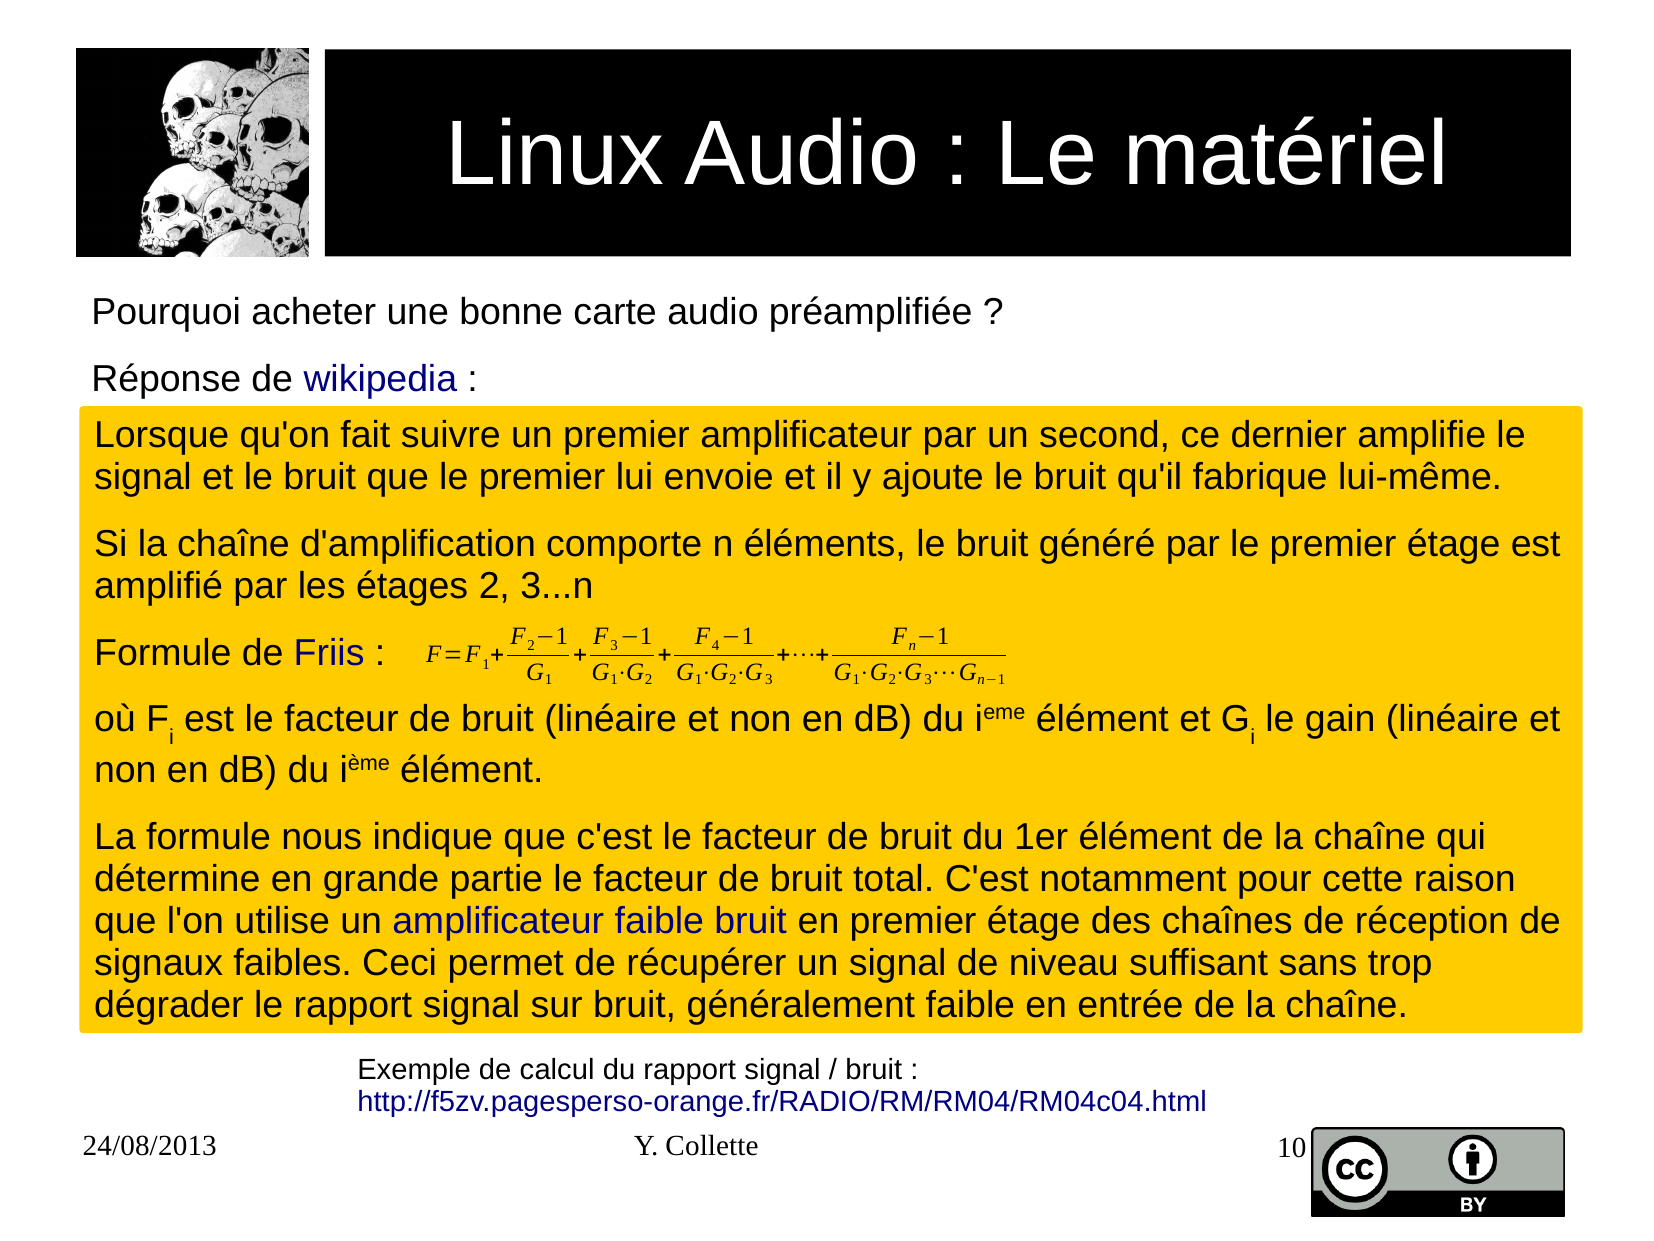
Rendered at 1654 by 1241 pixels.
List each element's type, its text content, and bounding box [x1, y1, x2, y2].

text_box Exemple de calcul du rapport signal / bruit : http://f5zv.pagesperso-orange.fr/RADIO/RM/RM04/RM04c04.html [342, 1045, 1247, 1126]
text_box Pourquoi acheter une bonne carte audio préamplifiée ? Réponse de wikipedia : [76, 283, 1554, 408]
picture [76, 48, 309, 257]
text_box Lorsque qu'on fait suivre un premier amplificateur par un second, ce dernier amplifie le signal et le bruit que le premier lui envoie et il y ajoute le bruit qu'il fabrique lui-même. Si la chaîne d'amplification comporte n éléments, le bruit généré par le premier étage est amplifié par les étages 2, 3...n Formule de Friis : où Fi est le facteur de bruit (linéaire et non en dB) du ieme élément et Gi le gain (linéaire et non en dB) du ième élément. La formule nous indique que c'est le facteur de bruit du 1er élément de la chaîne qui détermine en grande partie le facteur de bruit total. C'est notamment pour cette raison que l'on utilise un amplificateur faible bruit en premier étage des chaînes de réception de signaux faibles. Ceci permet de récupérer un signal de niveau suffisant sans trop dégrader le rapport signal sur bruit, généralement faible en entrée de la chaîne. [79, 406, 1583, 1034]
chart [418, 622, 1015, 689]
title Linux Audio : Le matériel [324, 49, 1571, 257]
picture [1311, 1127, 1565, 1217]
